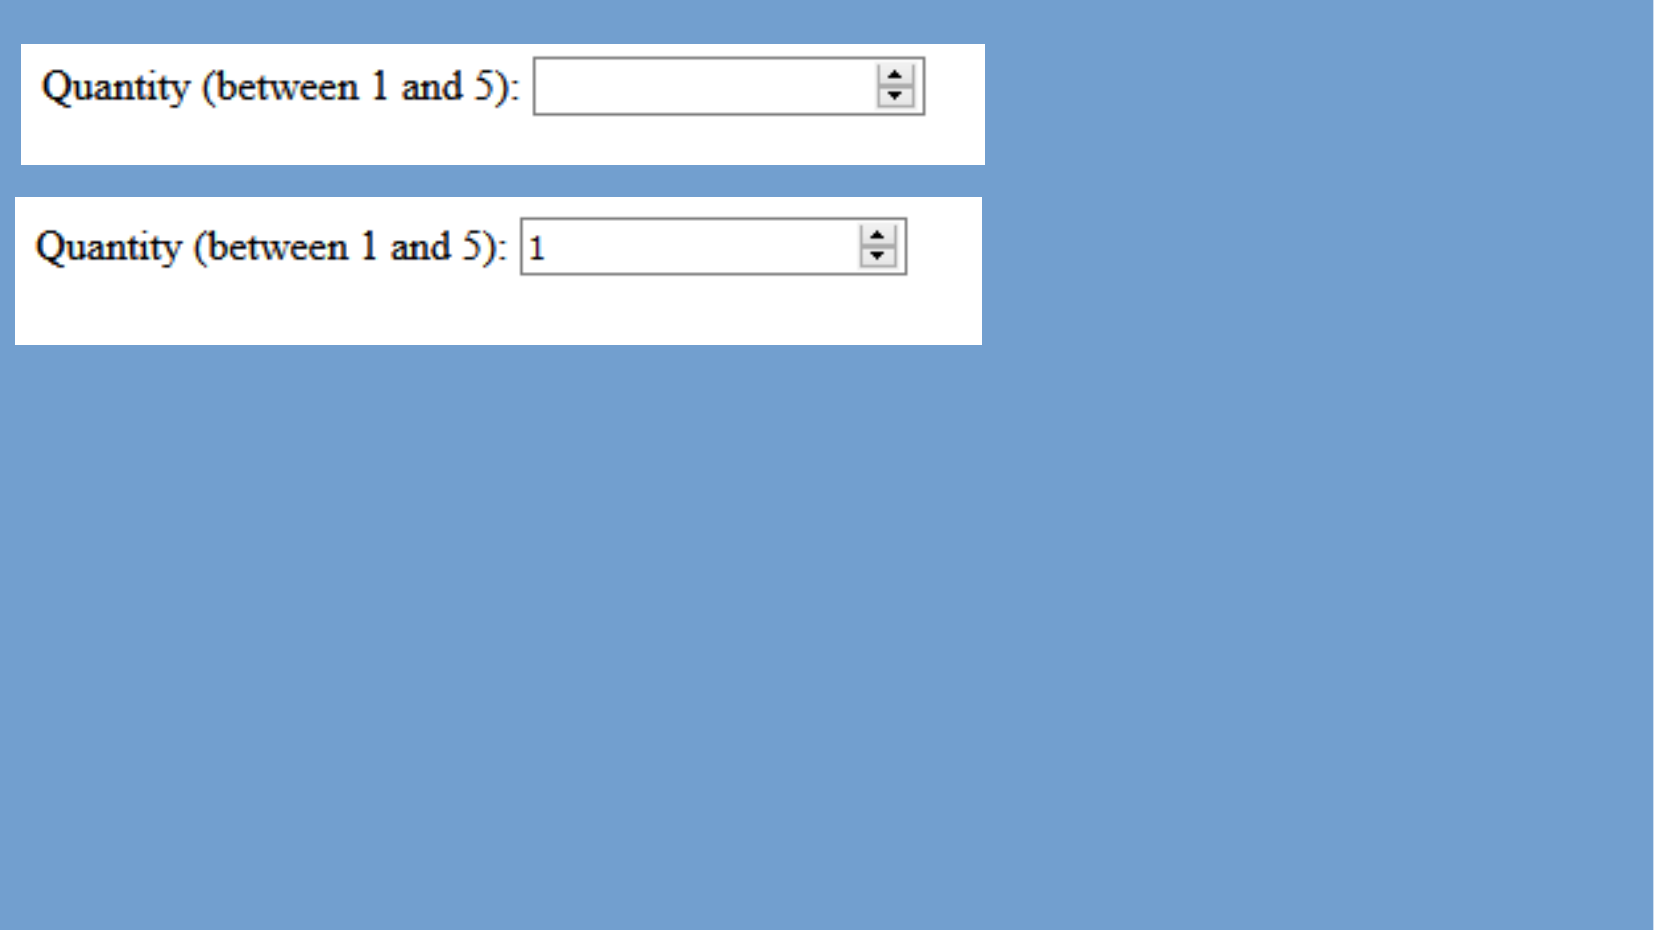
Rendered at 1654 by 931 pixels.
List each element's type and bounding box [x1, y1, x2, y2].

picture [21, 44, 985, 166]
picture [15, 197, 982, 346]
